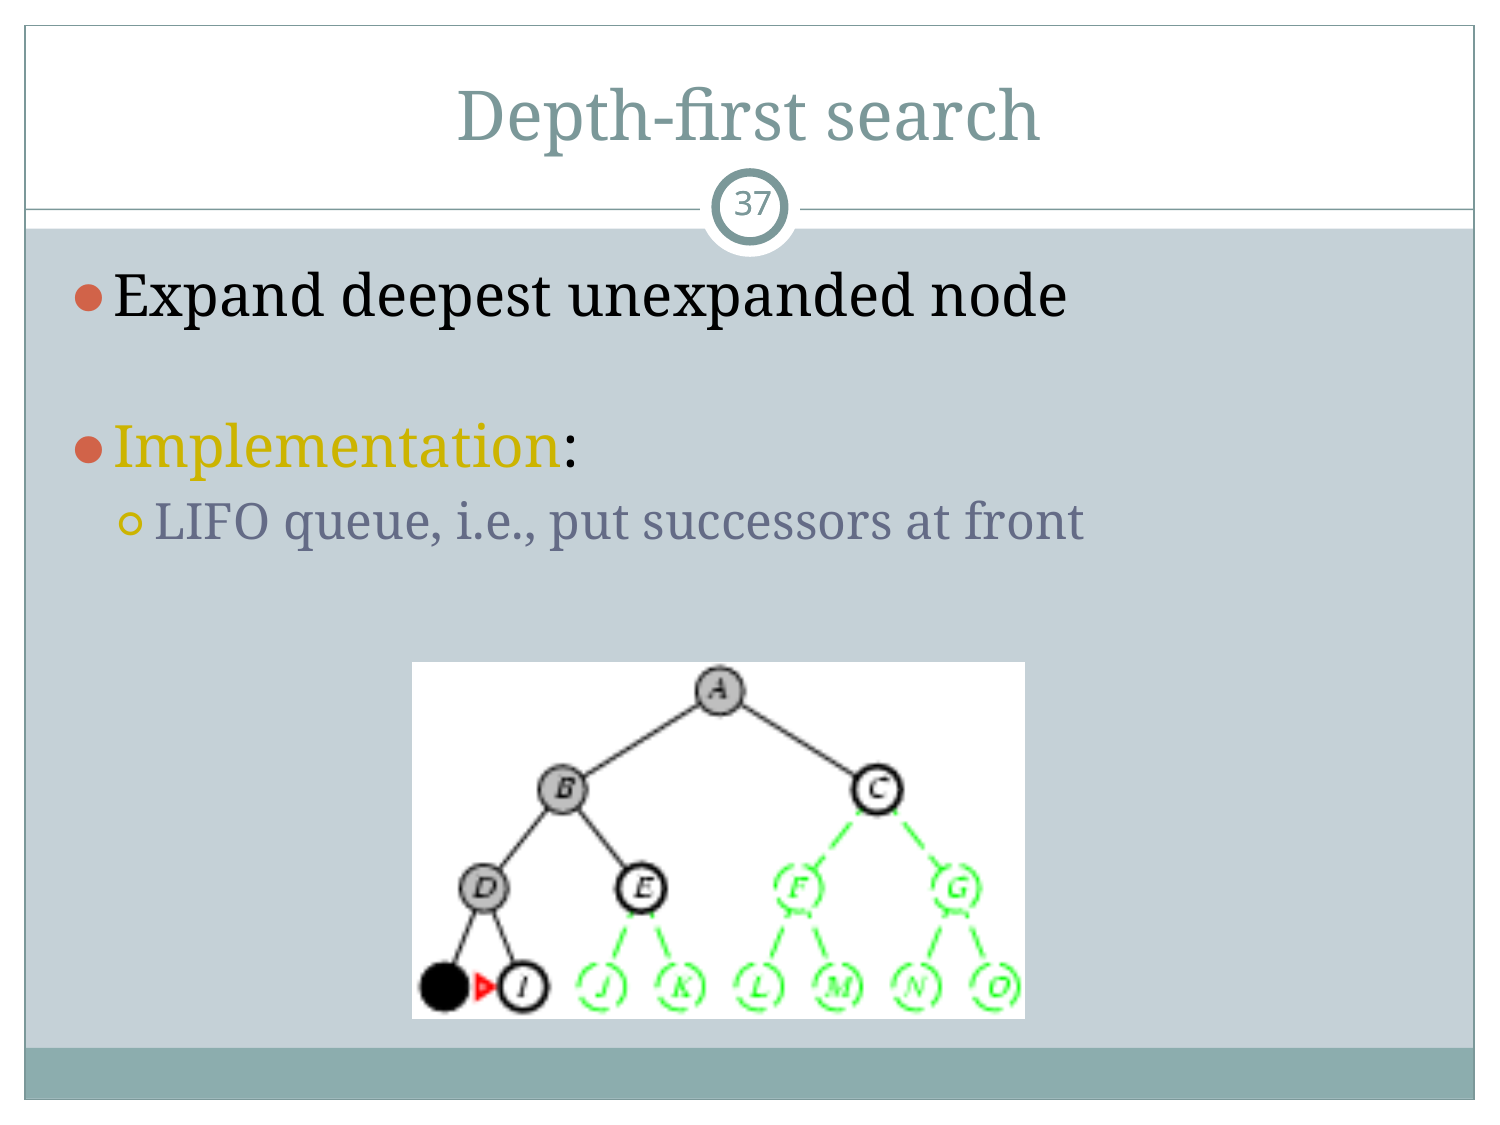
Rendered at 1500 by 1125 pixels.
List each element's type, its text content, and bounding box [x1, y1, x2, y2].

slide_number <number> [715, 168, 791, 241]
list Expand deepest unexpanded node Implementation: LIFO queue, i.e., put successors at front [49, 250, 1445, 1001]
title Depth-first search [49, 37, 1450, 162]
picture [412, 662, 1025, 1019]
